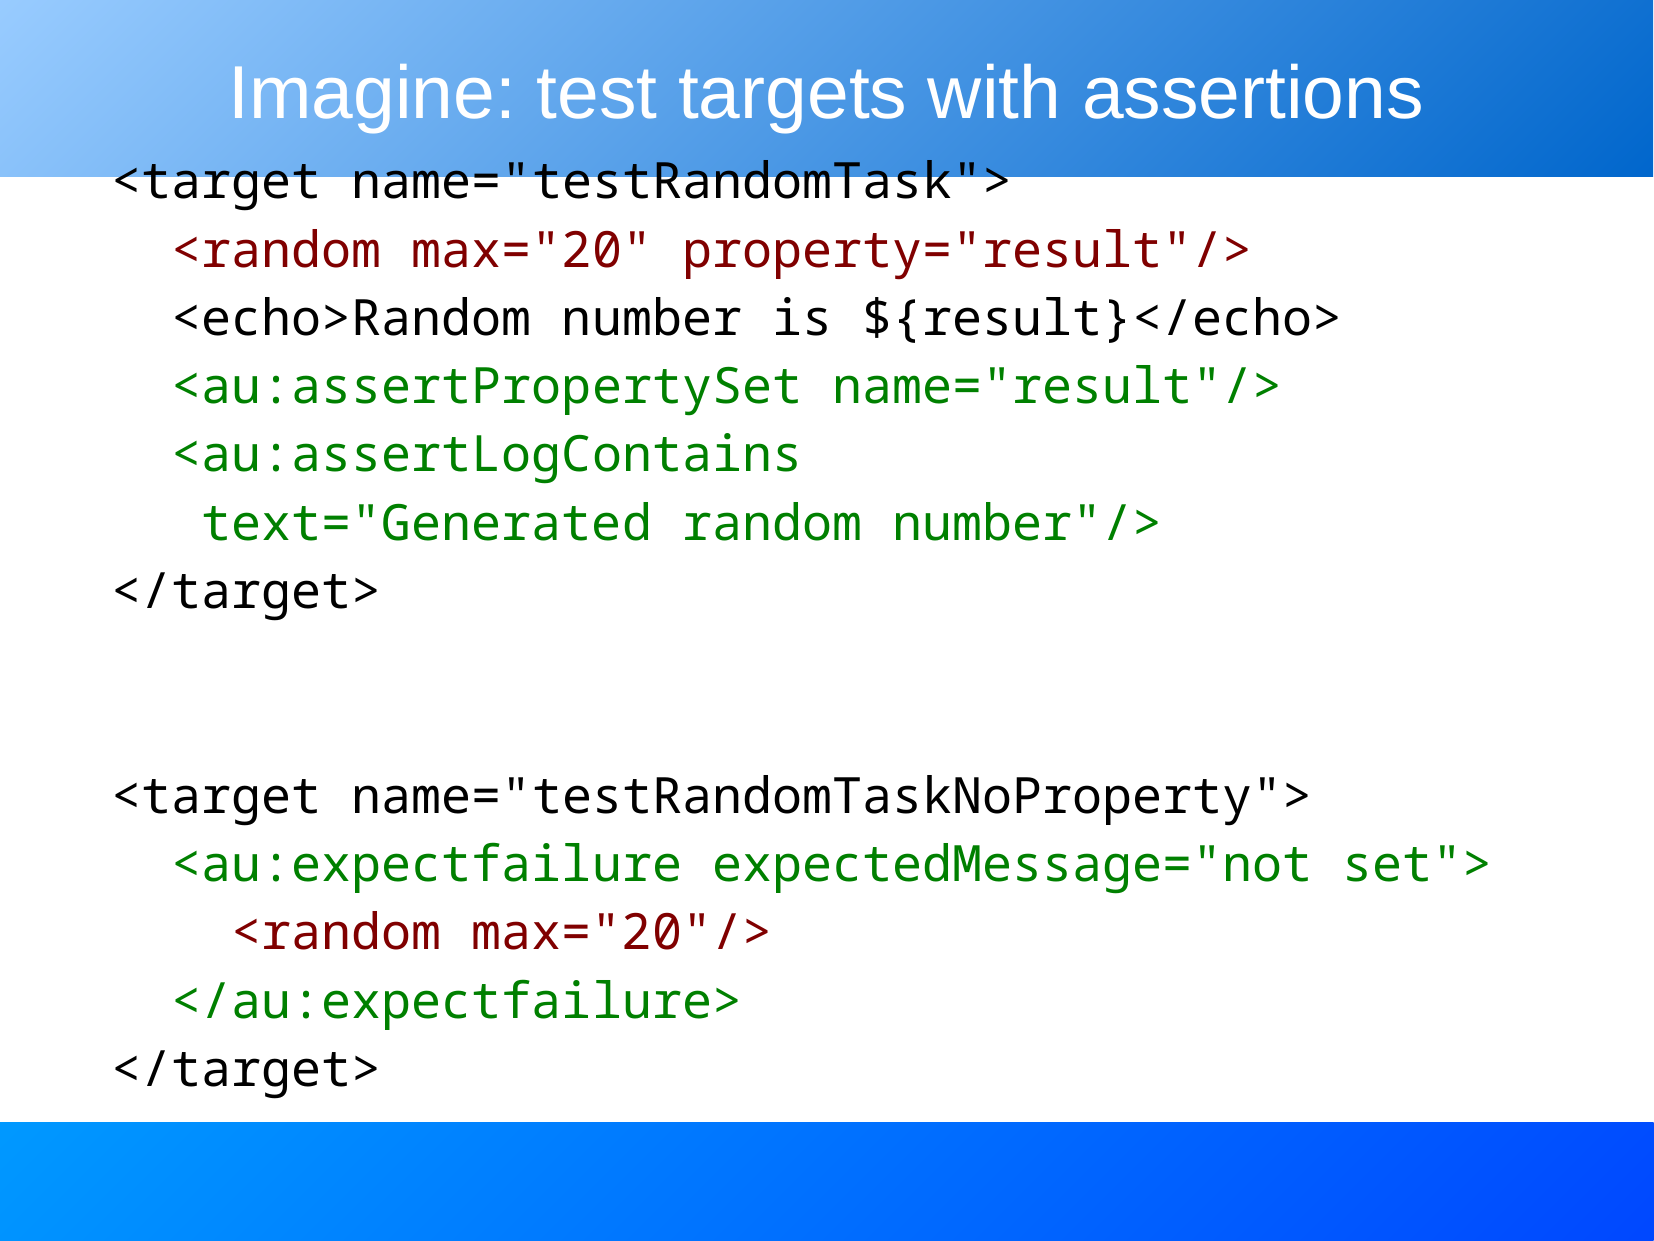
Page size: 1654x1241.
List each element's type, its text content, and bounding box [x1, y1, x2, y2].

text_box <target name="testRandomTask"> <random max="20" property="result"/> <echo>Random number is ${result}</echo> <au:assertPropertySet name="result"/> <au:assertLogContains text="Generated random number"/> </target> <target name="testRandomTaskNoProperty"> <au:expectfailure expectedMessage="not set"> <random max="20"/> </au:expectfailure> </target> [37, 265, 1632, 981]
title Imagine: test targets with assertions [82, 22, 1571, 163]
